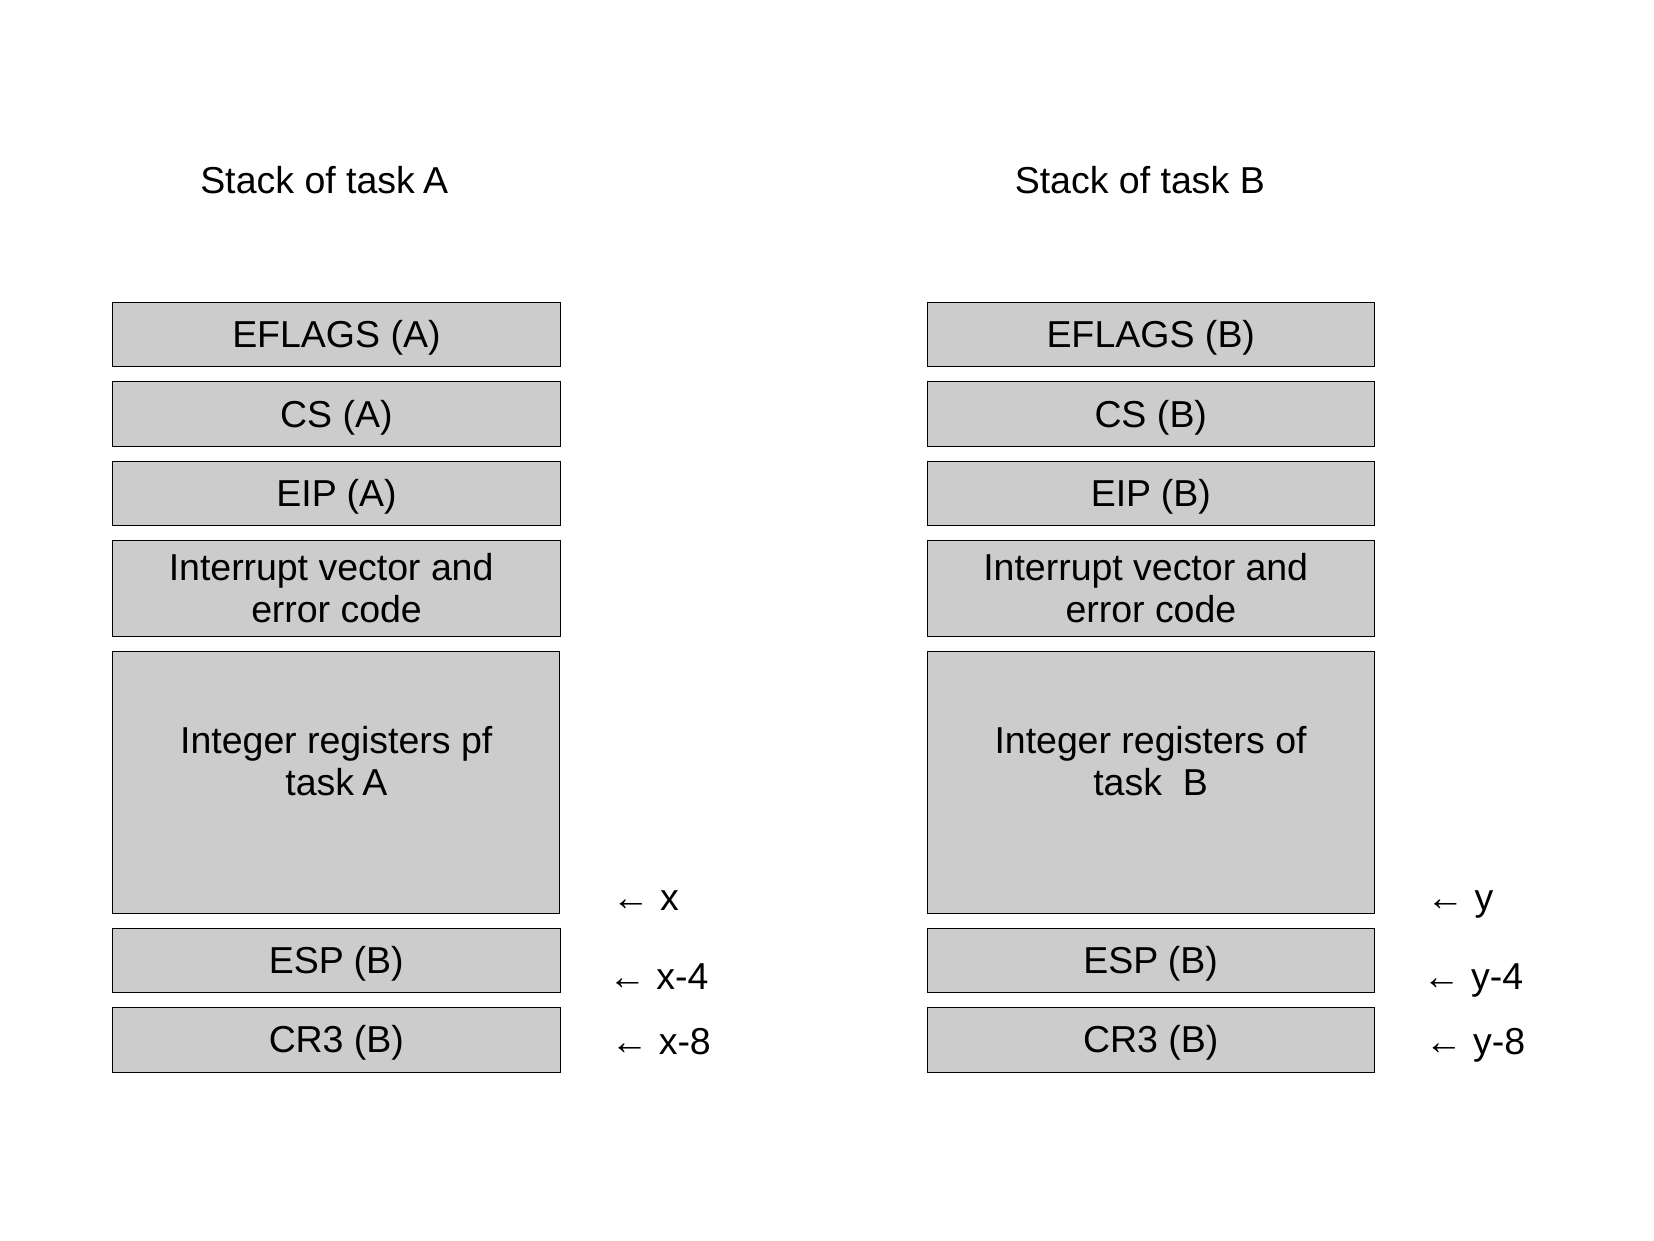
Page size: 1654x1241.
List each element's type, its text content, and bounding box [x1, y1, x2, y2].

text_box ESP (B) [112, 928, 561, 993]
text_box CS (A) [112, 381, 561, 447]
text_box EIP (A) [112, 461, 561, 526]
text_box ← y-8 [1410, 1012, 1564, 1070]
text_box ← y-4 [1408, 948, 1561, 1006]
text_box EFLAGS (B) [927, 302, 1375, 367]
text_box ESP (B) [927, 928, 1375, 993]
text_box Stack of task B [1000, 152, 1467, 210]
text_box ← y [1411, 869, 1565, 927]
text_box Integer registers pf task A [112, 651, 560, 914]
text_box CR3 (B) [927, 1007, 1375, 1073]
text_box CS (B) [927, 381, 1375, 447]
text_box Interrupt vector and error code [112, 540, 561, 637]
text_box EIP (B) [927, 461, 1375, 526]
text_box ← x [597, 869, 751, 927]
text_box CR3 (B) [112, 1007, 561, 1073]
text_box Integer registers of task B [927, 651, 1375, 914]
text_box EFLAGS (A) [112, 302, 561, 367]
text_box ← x-4 [593, 948, 747, 1006]
text_box Stack of task A [185, 152, 653, 210]
text_box ← x-8 [595, 1012, 749, 1070]
text_box Interrupt vector and error code [927, 540, 1375, 637]
